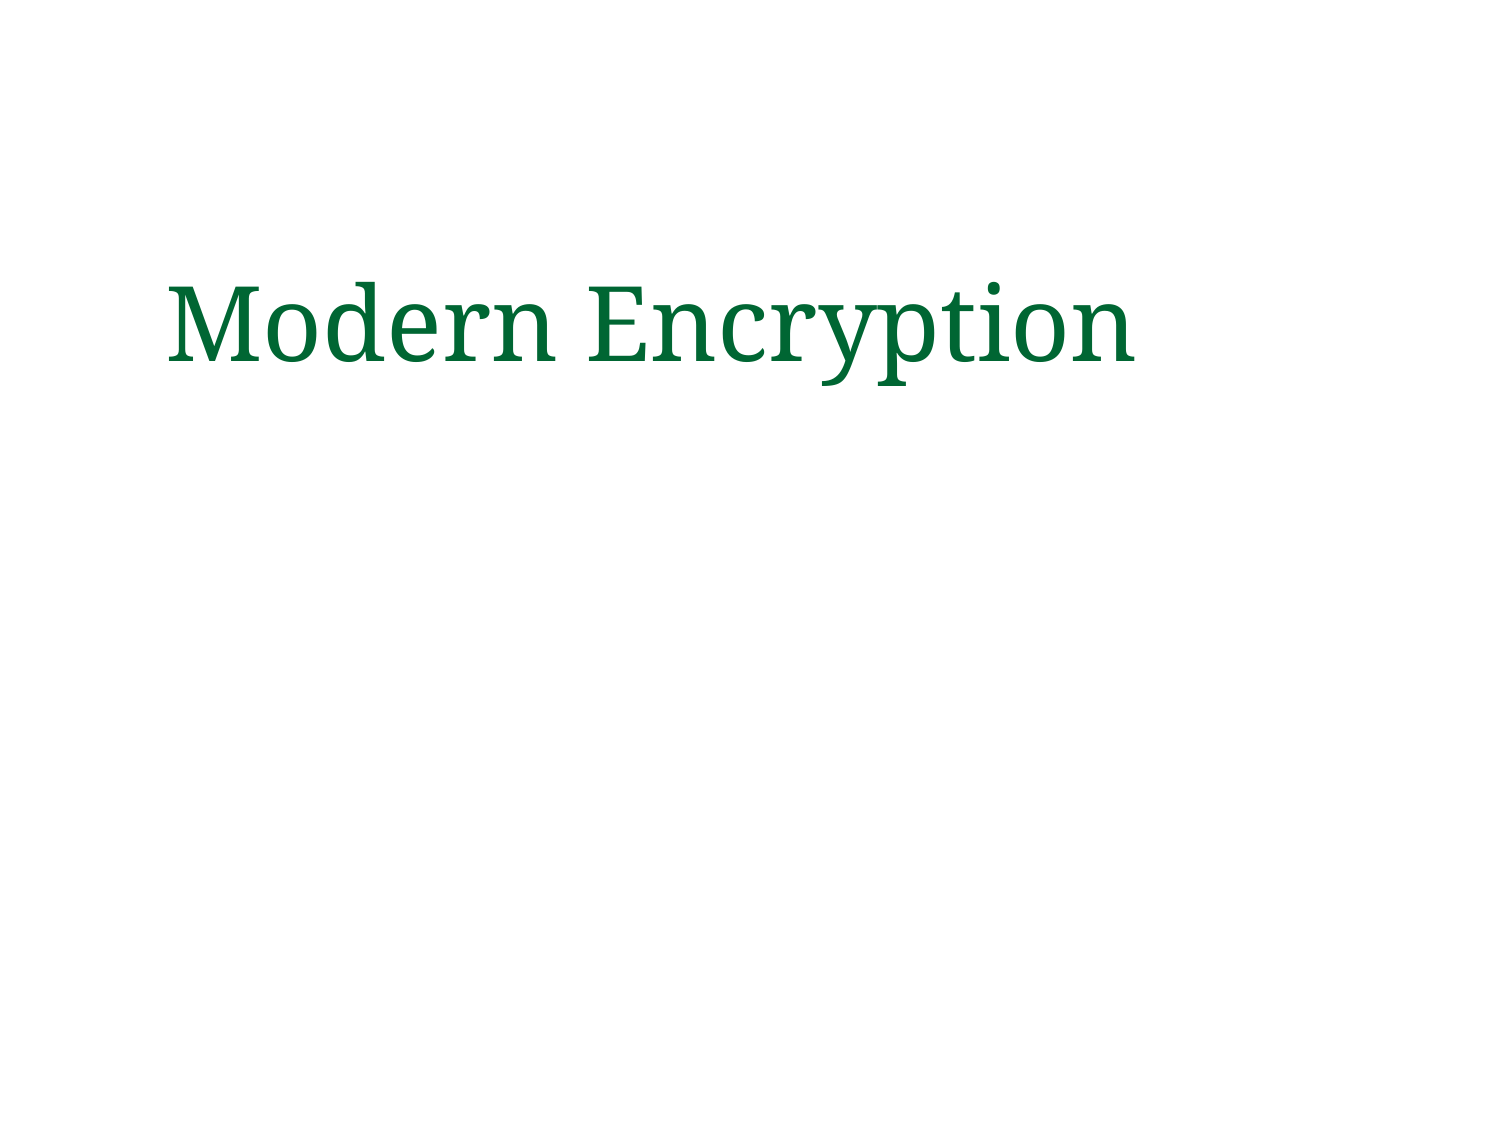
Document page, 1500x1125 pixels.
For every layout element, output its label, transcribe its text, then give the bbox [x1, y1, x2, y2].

title Modern Encryption [150, 249, 1401, 538]
